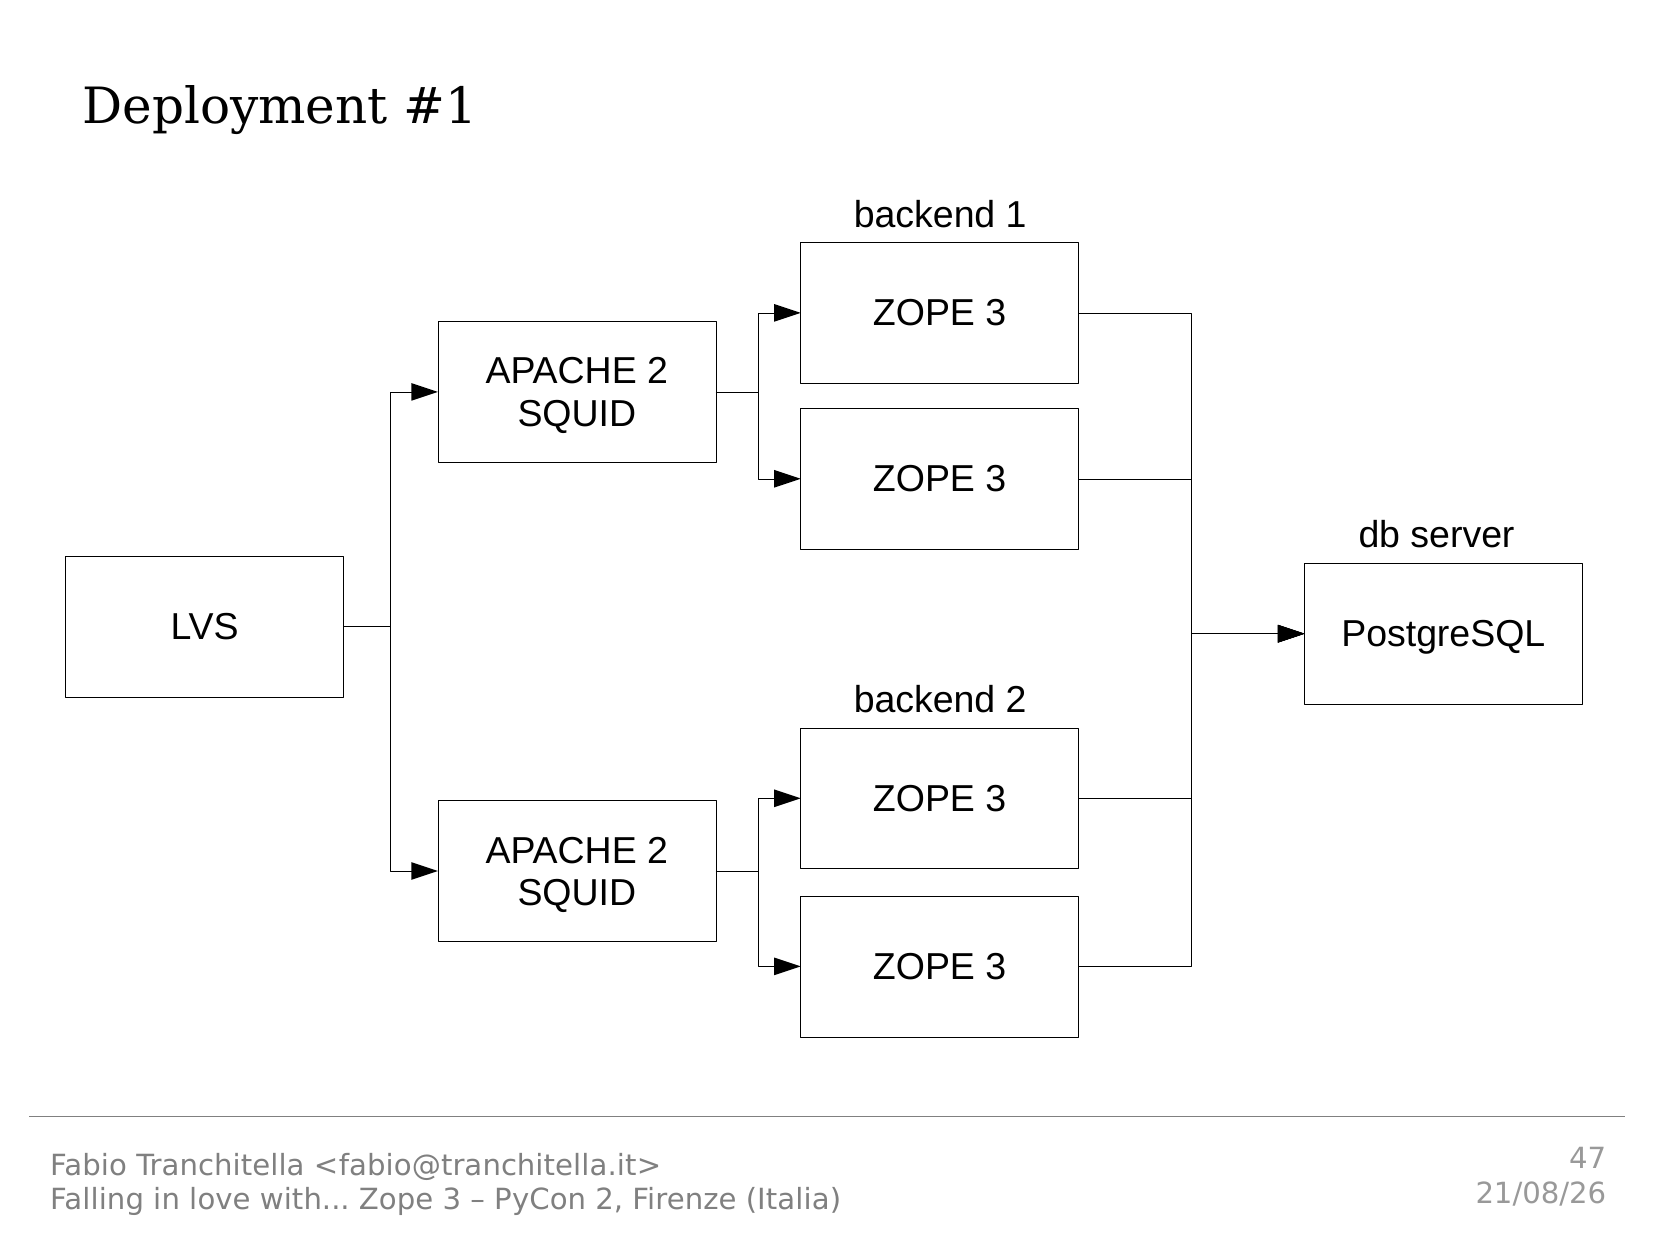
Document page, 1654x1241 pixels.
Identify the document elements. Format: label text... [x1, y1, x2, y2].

subtitle Deployment #1 [82, 59, 1571, 153]
text_box PostgreSQL [1304, 563, 1583, 705]
text_box backend 2 [839, 671, 1042, 728]
text_box APACHE 2 SQUID [437, 321, 716, 463]
text_box ZOPE 3 [800, 895, 1079, 1037]
text_box ZOPE 3 [800, 242, 1079, 384]
text_box LVS [65, 556, 344, 698]
text_box ZOPE 3 [800, 727, 1079, 869]
text_box ZOPE 3 [800, 408, 1079, 550]
text_box backend 1 [839, 185, 1042, 243]
text_box db server [1343, 506, 1530, 564]
text_box APACHE 2 SQUID [437, 800, 716, 942]
